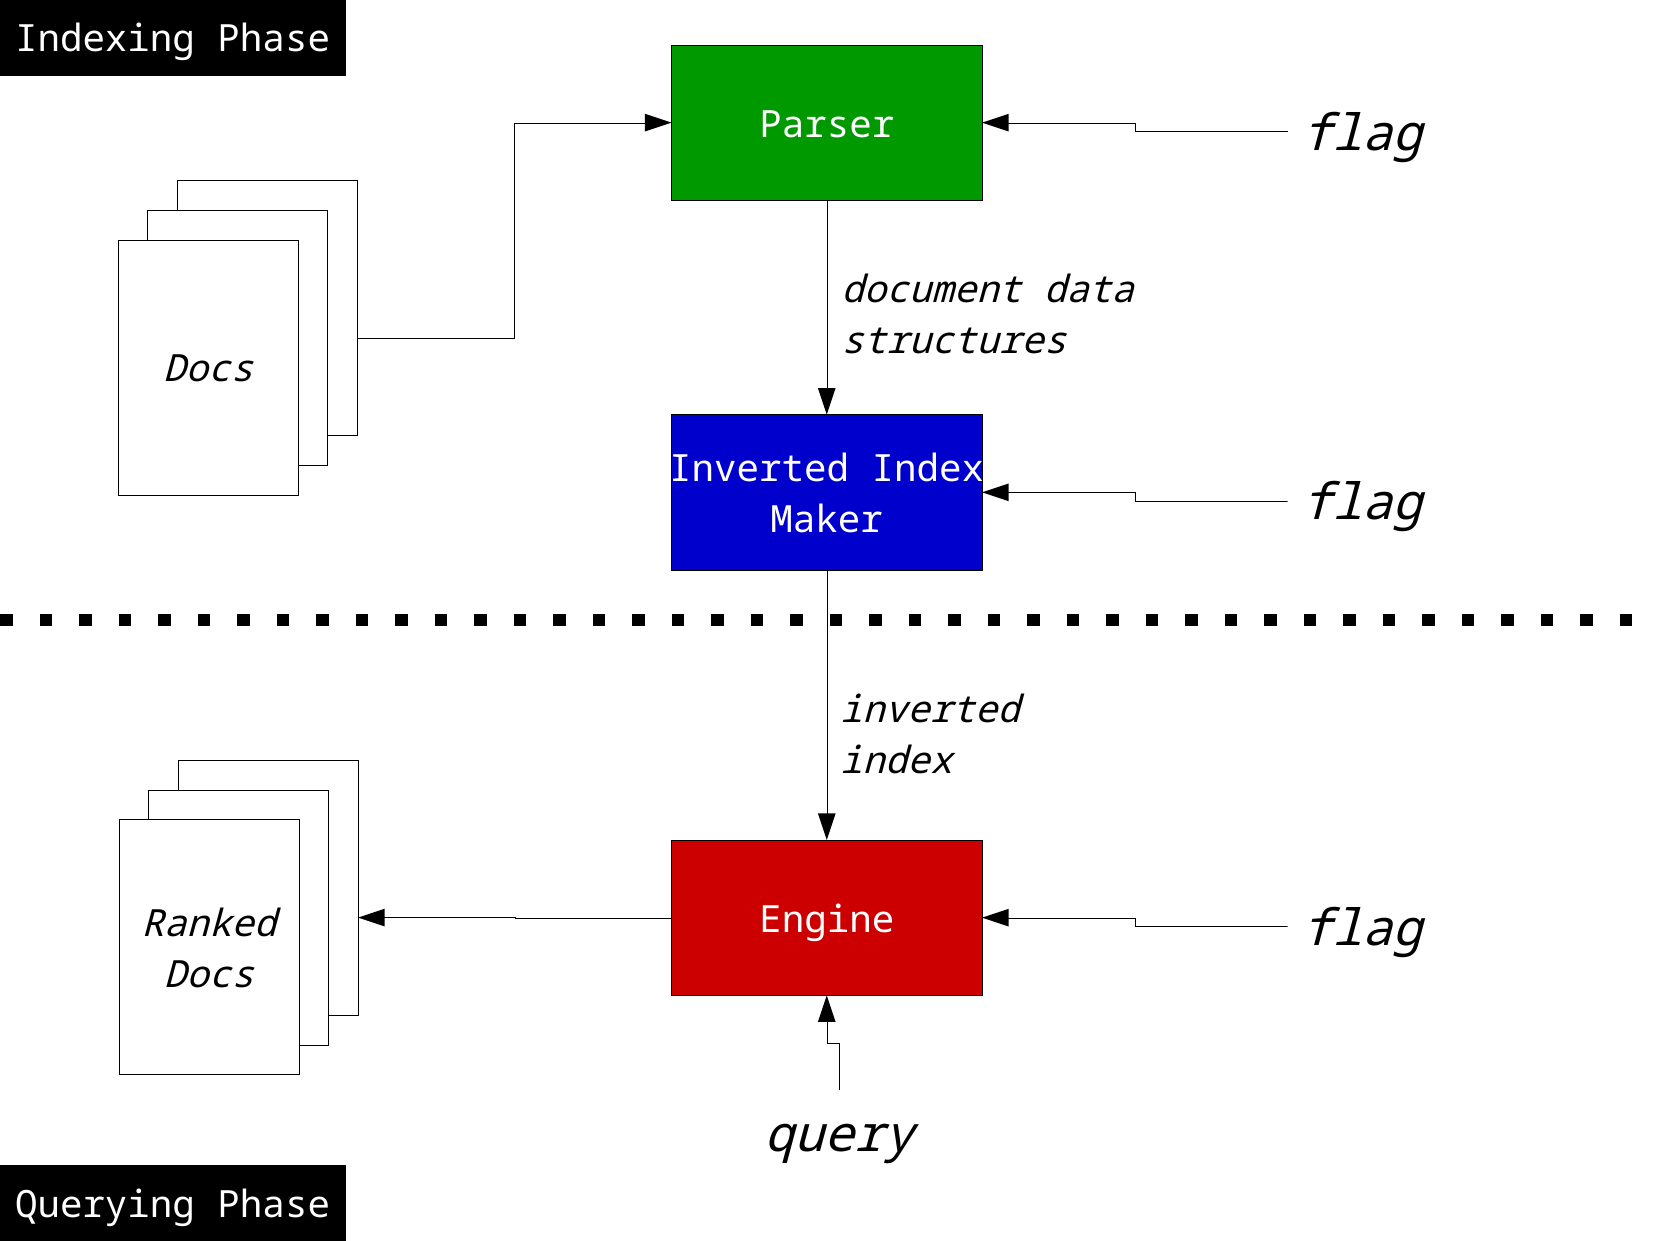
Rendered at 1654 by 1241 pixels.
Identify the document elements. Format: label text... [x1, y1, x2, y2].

text_box Inverted Index Maker [671, 414, 983, 571]
text_box Docs [118, 240, 299, 496]
text_box Parser [671, 45, 983, 201]
text_box [148, 760, 359, 1046]
text_box inverted index [825, 675, 1005, 767]
text_box query [749, 1090, 905, 1156]
text_box flag [1287, 885, 1418, 951]
text_box Engine [671, 840, 983, 996]
text_box document data structures [826, 255, 1101, 347]
text_box flag [1287, 90, 1418, 156]
text_box Querying Phase [0, 1165, 346, 1241]
text_box Ranked Docs [119, 819, 300, 1075]
text_box [147, 180, 358, 466]
text_box flag [1287, 459, 1418, 525]
text_box Indexing Phase [0, 0, 346, 76]
